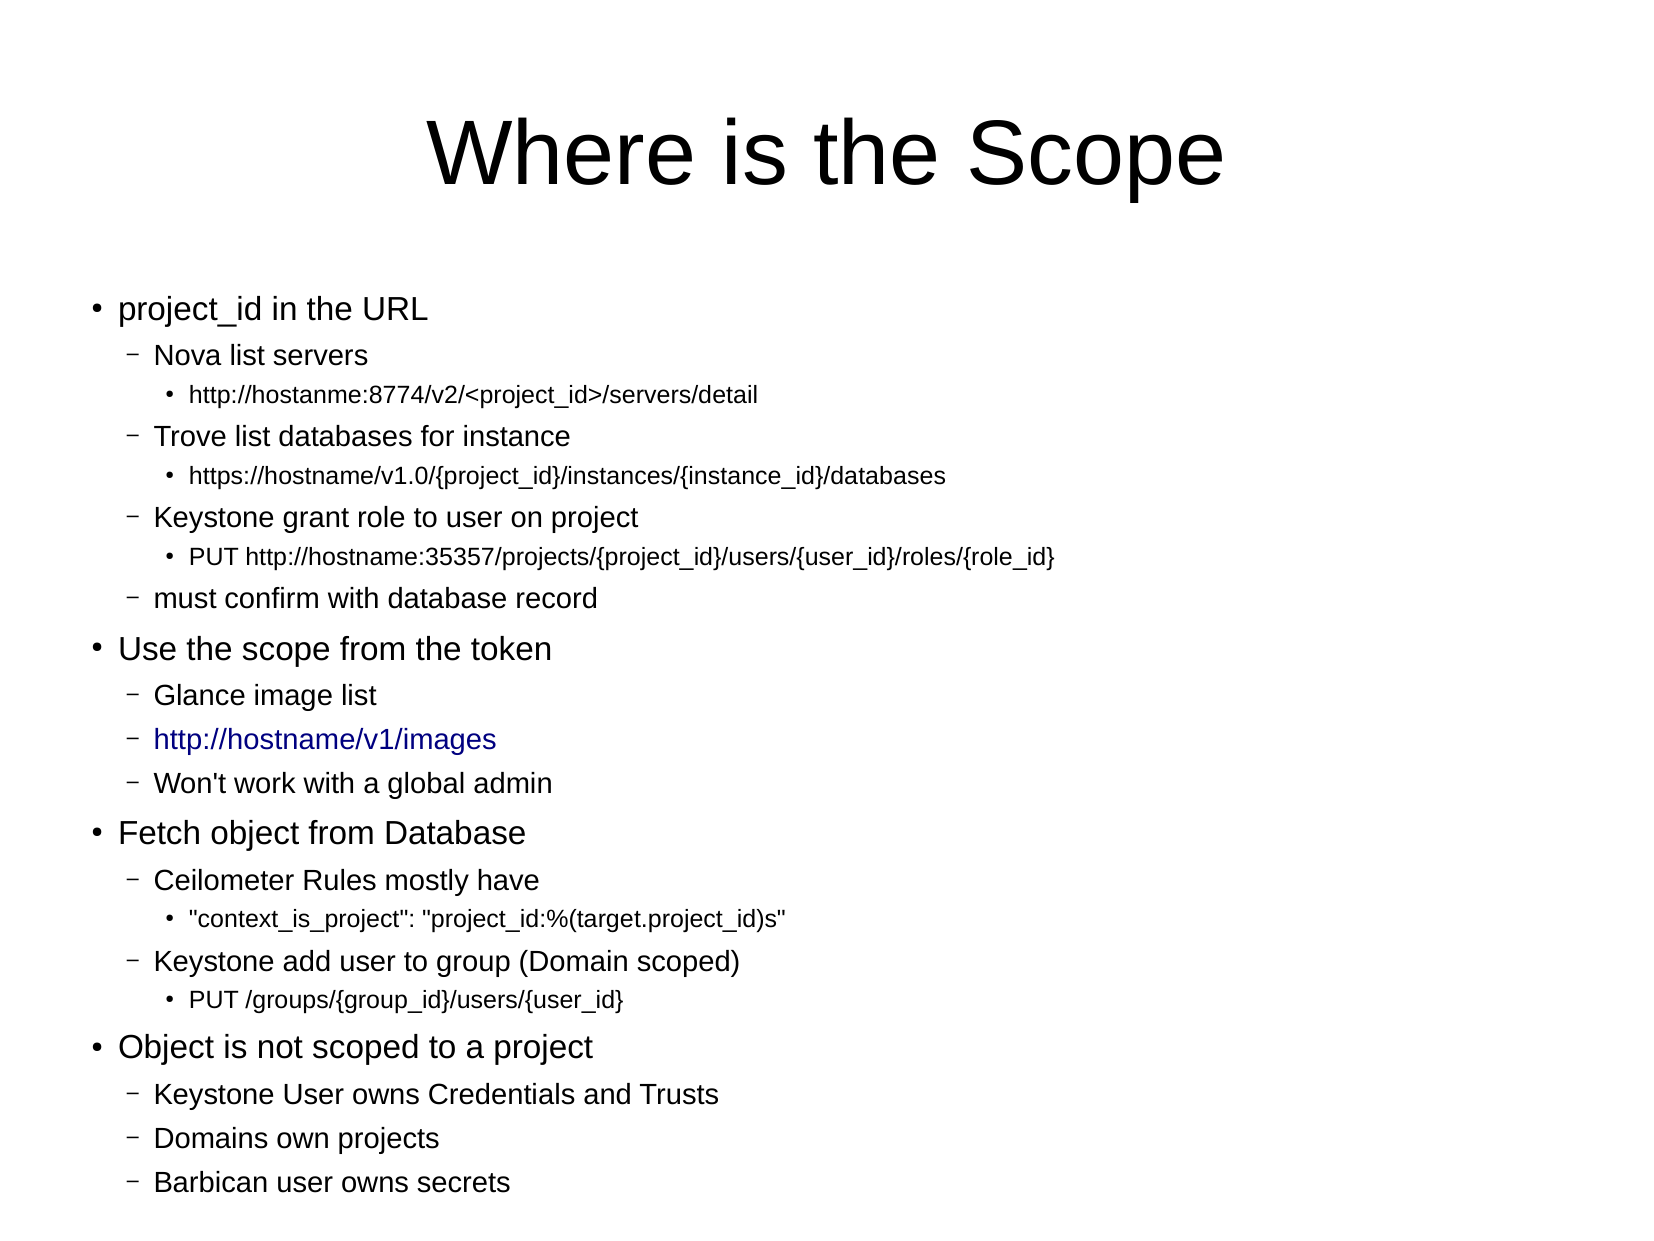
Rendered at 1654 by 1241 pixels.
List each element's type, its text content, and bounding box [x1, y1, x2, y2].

title Where is the Scope [82, 49, 1571, 257]
list project_id in the URL Nova list servers http://hostanme:8774/v2/<project_id>/servers/detail Trove list databases for instance https://hostname/v1.0/{project_id}/instances/{instance_id}/databases Keystone grant role to user on project PUT http://hostname:35357/projects/{project_id}/users/{user_id}/roles/{role_id} must confirm with database record Use the scope from the token Glance image list http://hostname/v1/images Won't work with a global admin Fetch object from Database Ceilometer Rules mostly have "context_is_project": "project_id:%(target.project_id)s" Keystone add user to group (Domain scoped) PUT /groups/{group_id}/users/{user_id} Object is not scoped to a project Keystone User owns Credentials and Trusts Domains own projects Barbican user owns secrets [82, 290, 1546, 1201]
